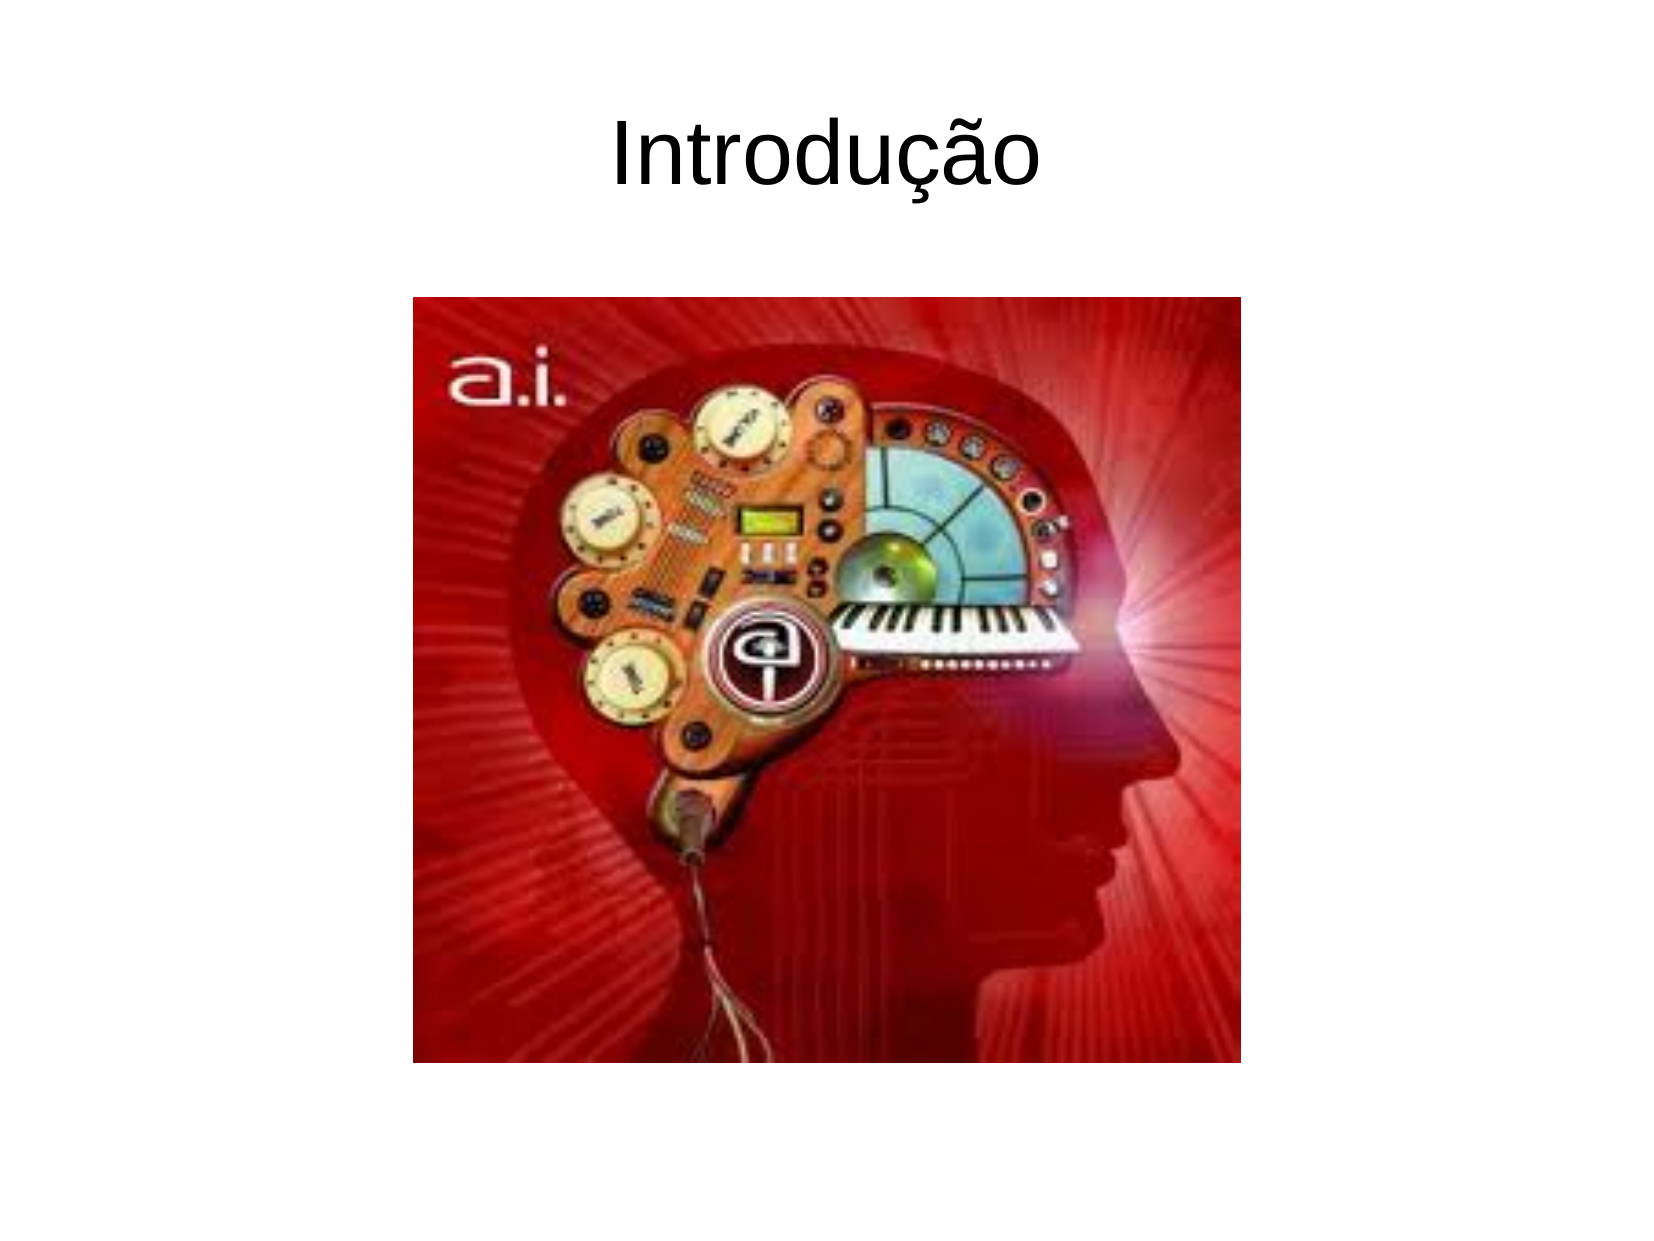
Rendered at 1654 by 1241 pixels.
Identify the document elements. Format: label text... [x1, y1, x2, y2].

picture [413, 297, 1241, 1063]
title Introdução [82, 49, 1571, 257]
